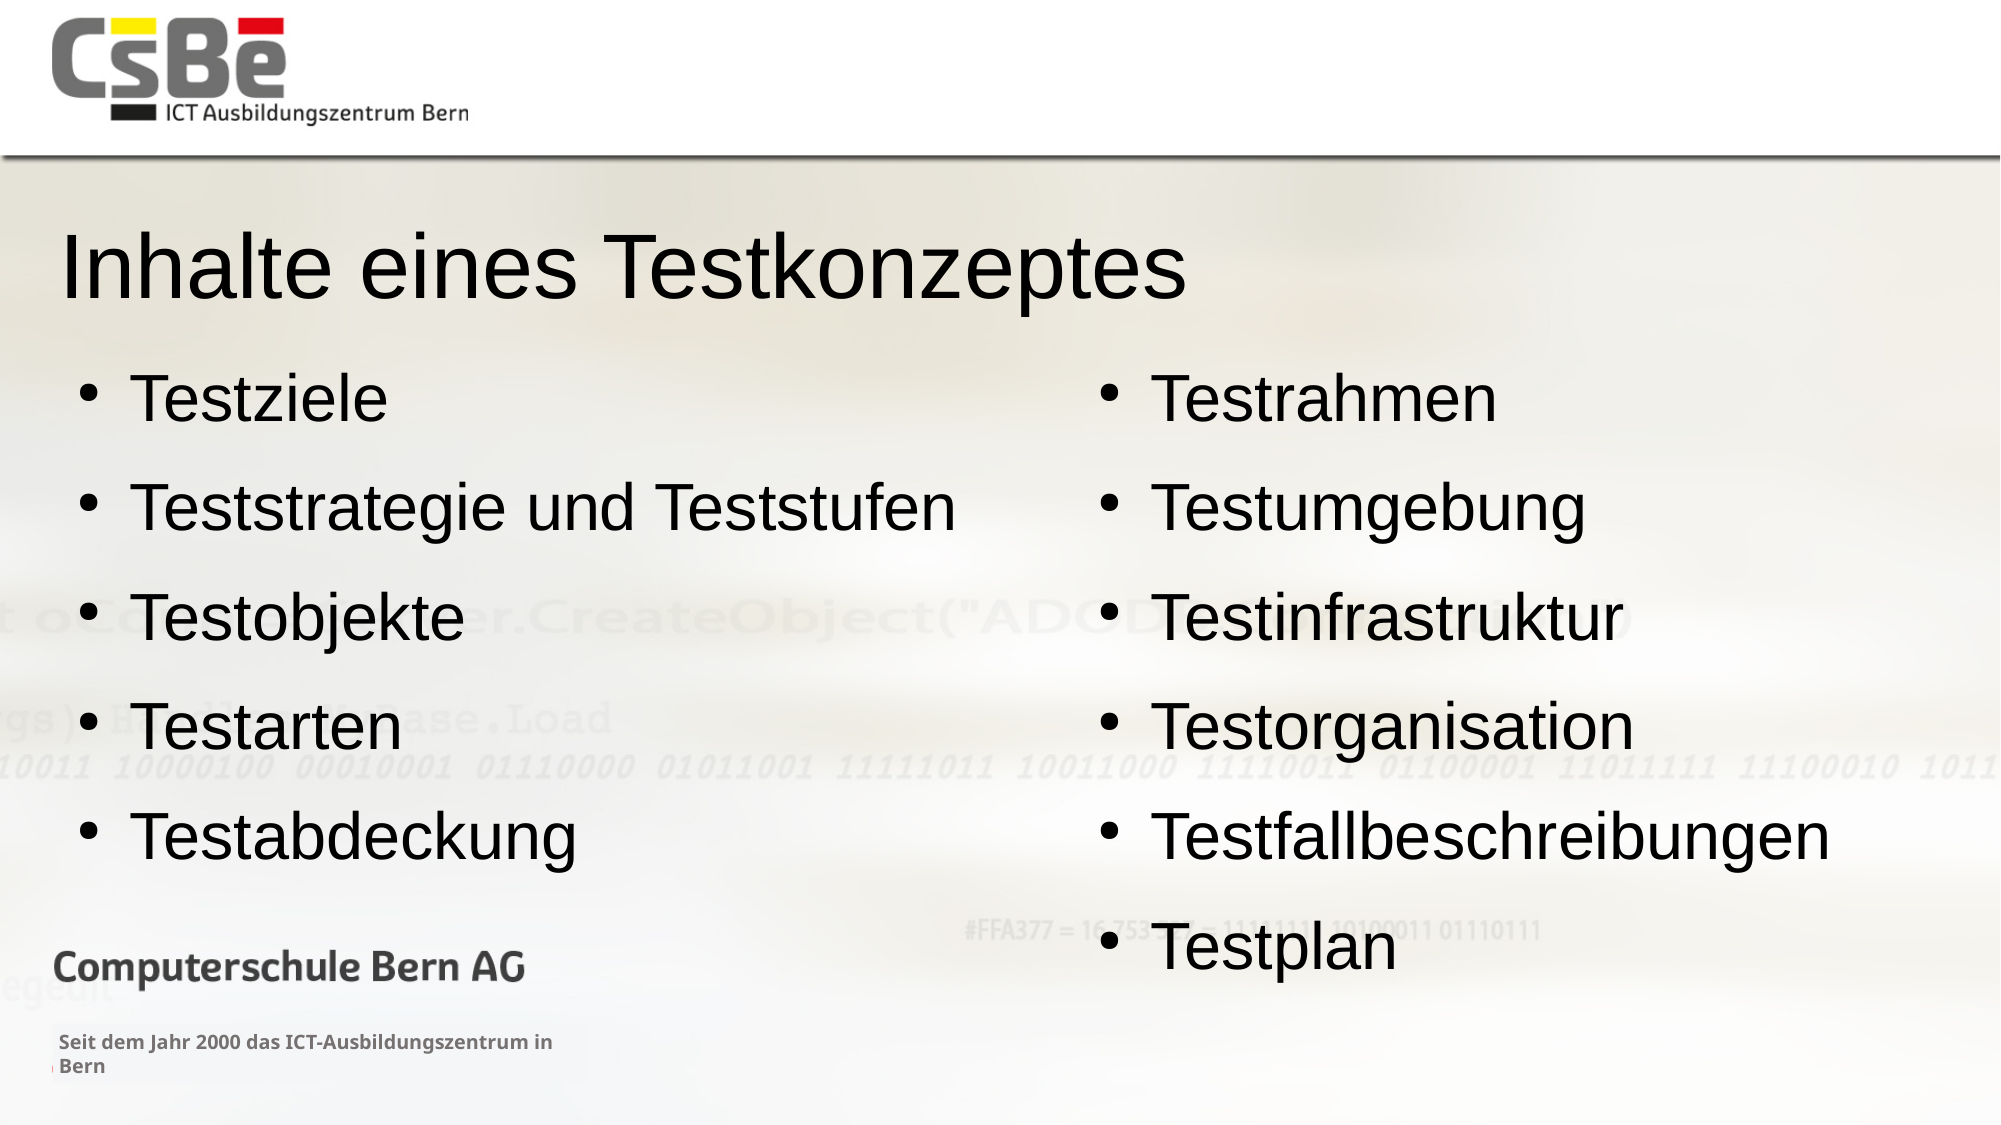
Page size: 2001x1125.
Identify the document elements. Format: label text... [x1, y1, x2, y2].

list Testrahmen Testumgebung Testinfrastruktur Testorganisation Testfallbeschreibungen Testplan [1079, 354, 2000, 1004]
list Inhalte eines Testkonzeptes [59, 206, 1920, 355]
list Testziele Teststrategie und Teststufen Testobjekte Testarten Testabdeckung [59, 355, 1079, 1004]
picture [0, 0, 2001, 1125]
